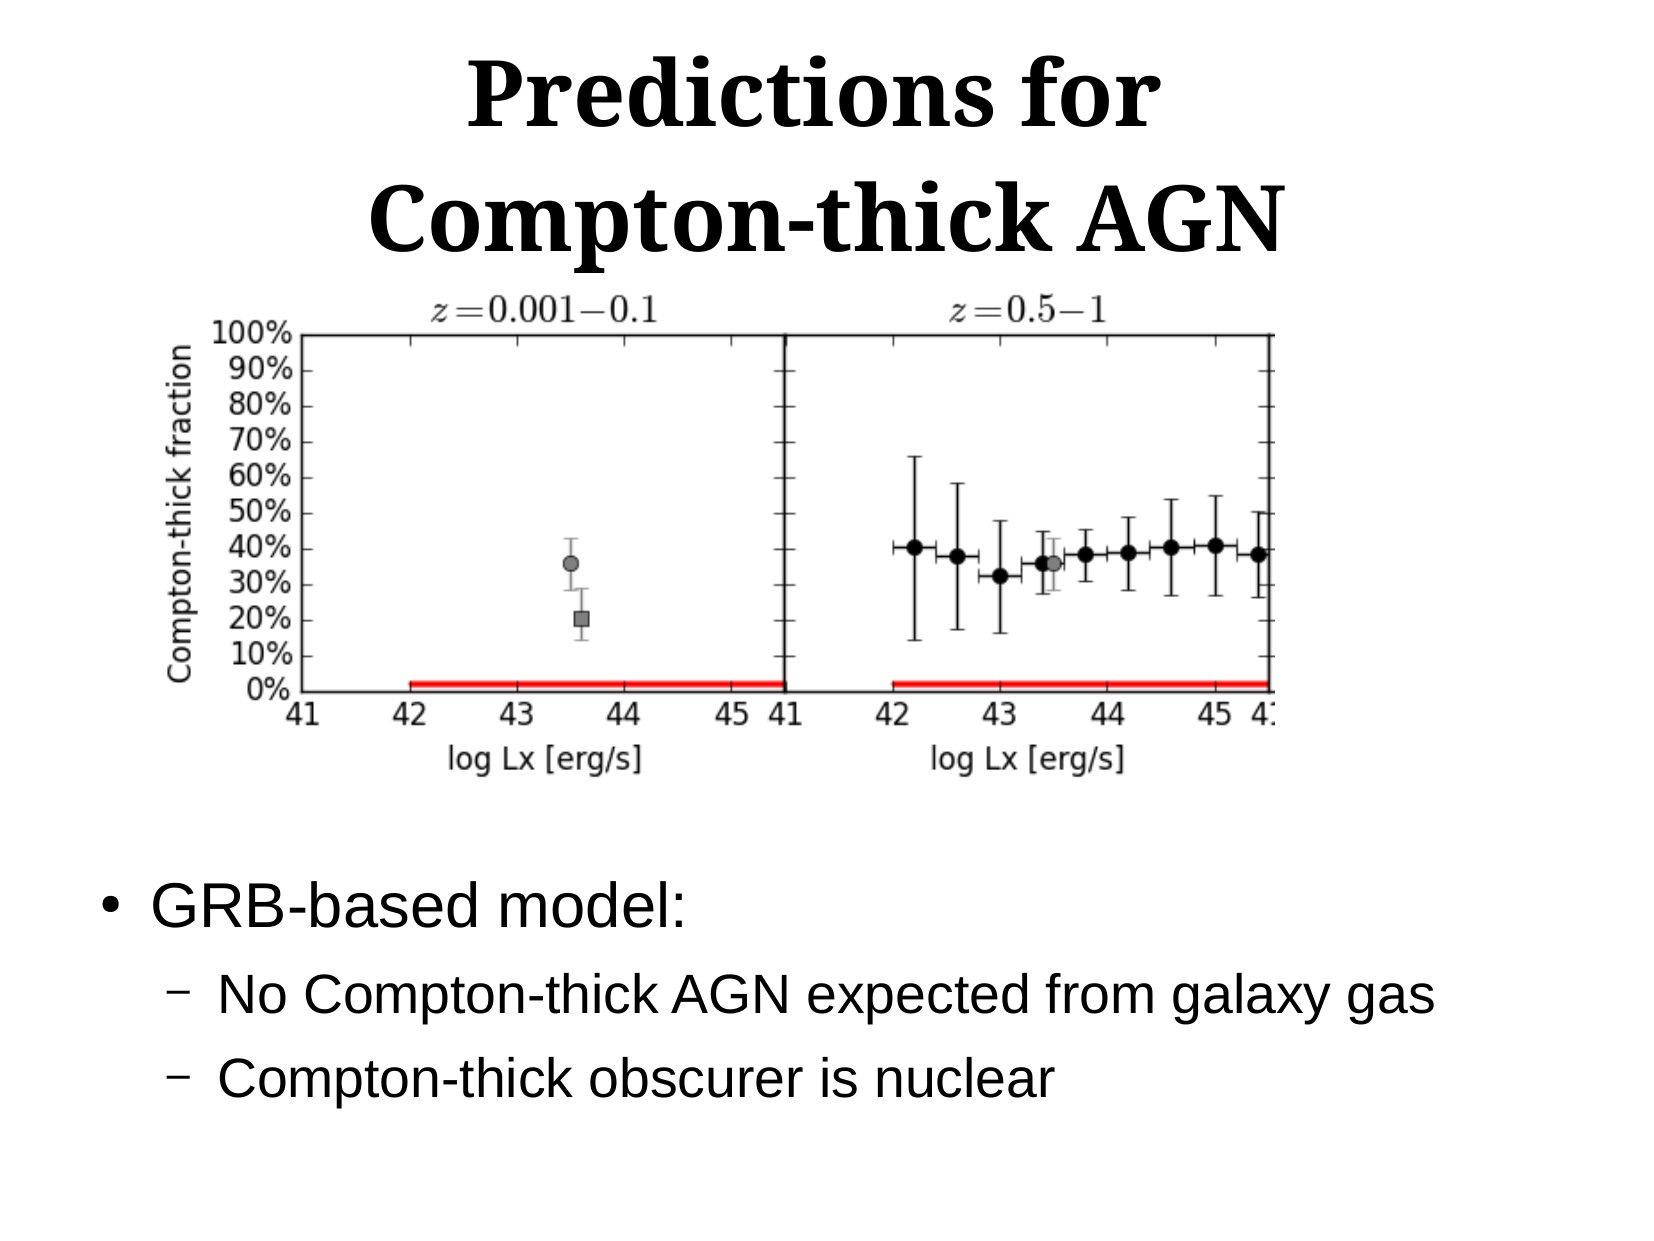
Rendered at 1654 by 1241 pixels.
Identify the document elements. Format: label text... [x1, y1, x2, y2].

list GRB-based model: No Compton-thick AGN expected from galaxy gas Compton-thick obscurer is nuclear [82, 870, 1571, 1111]
title Predictions for Compton-thick AGN [82, 44, 1571, 262]
picture [150, 276, 1276, 796]
